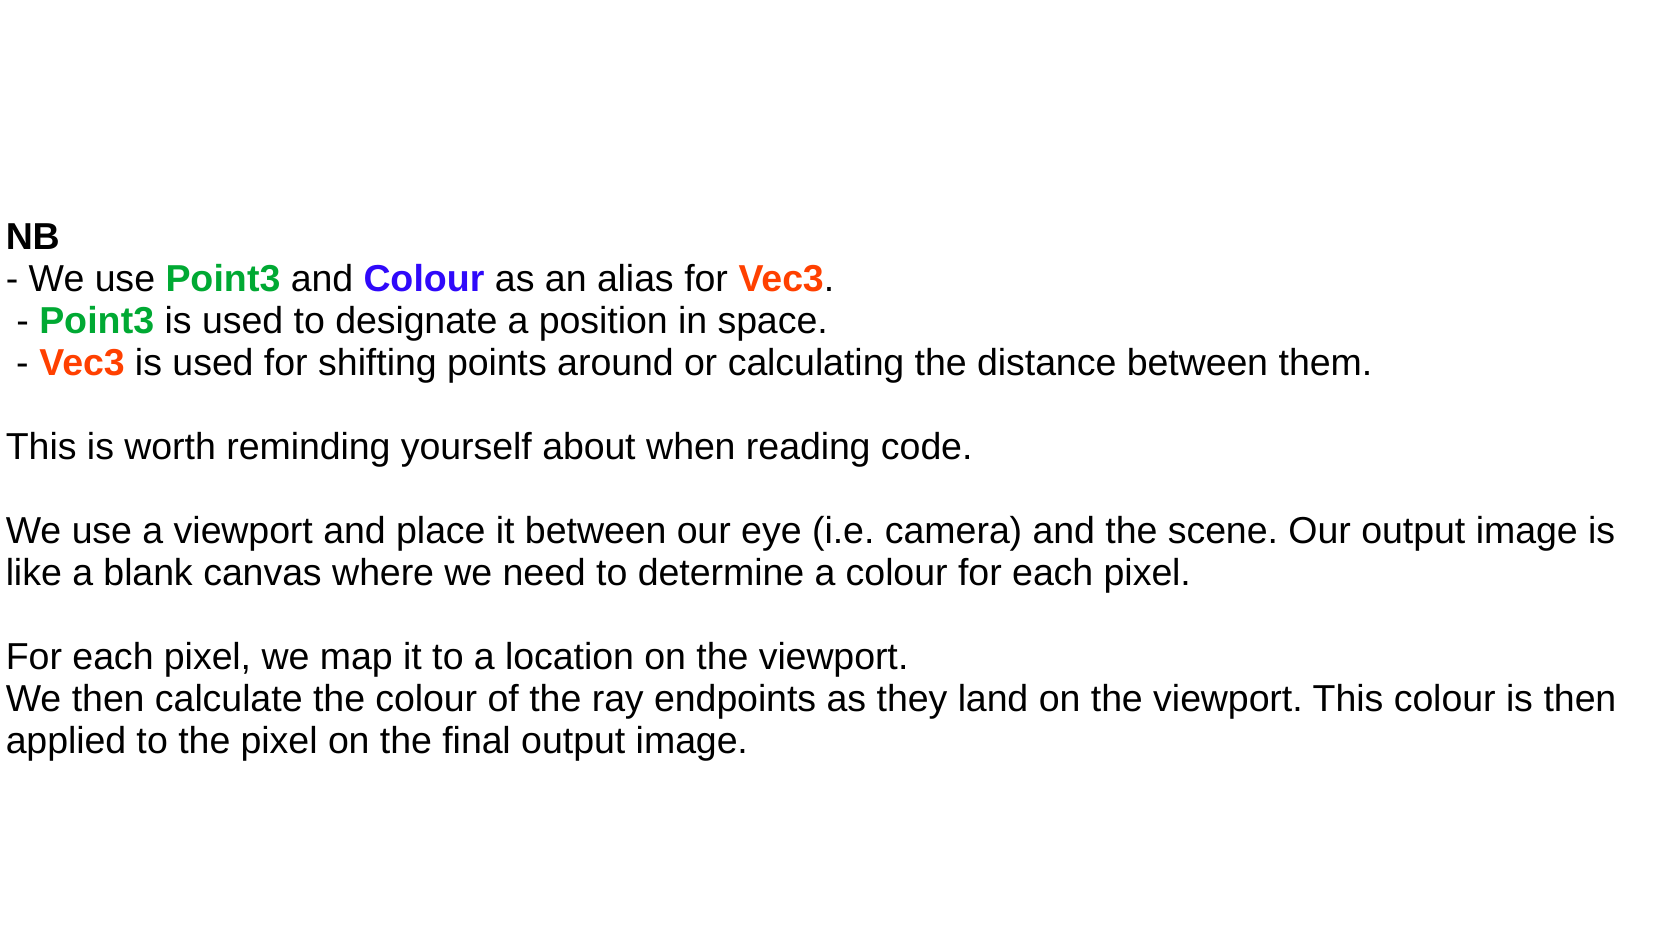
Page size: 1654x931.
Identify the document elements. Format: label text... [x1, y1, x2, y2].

text_box NB - We use Point3 and Colour as an alias for Vec3. - Point3 is used to designate a position in space. - Vec3 is used for shifting points around or calculating the distance between them. This is worth reminding yourself about when reading code. We use a viewport and place it between our eye (i.e. camera) and the scene. Our output image is like a blank canvas where we need to determine a colour for each pixel. For each pixel, we map it to a location on the viewport. We then calculate the colour of the ray endpoints as they land on the viewport. This colour is then applied to the pixel on the final output image. [0, 208, 1654, 769]
